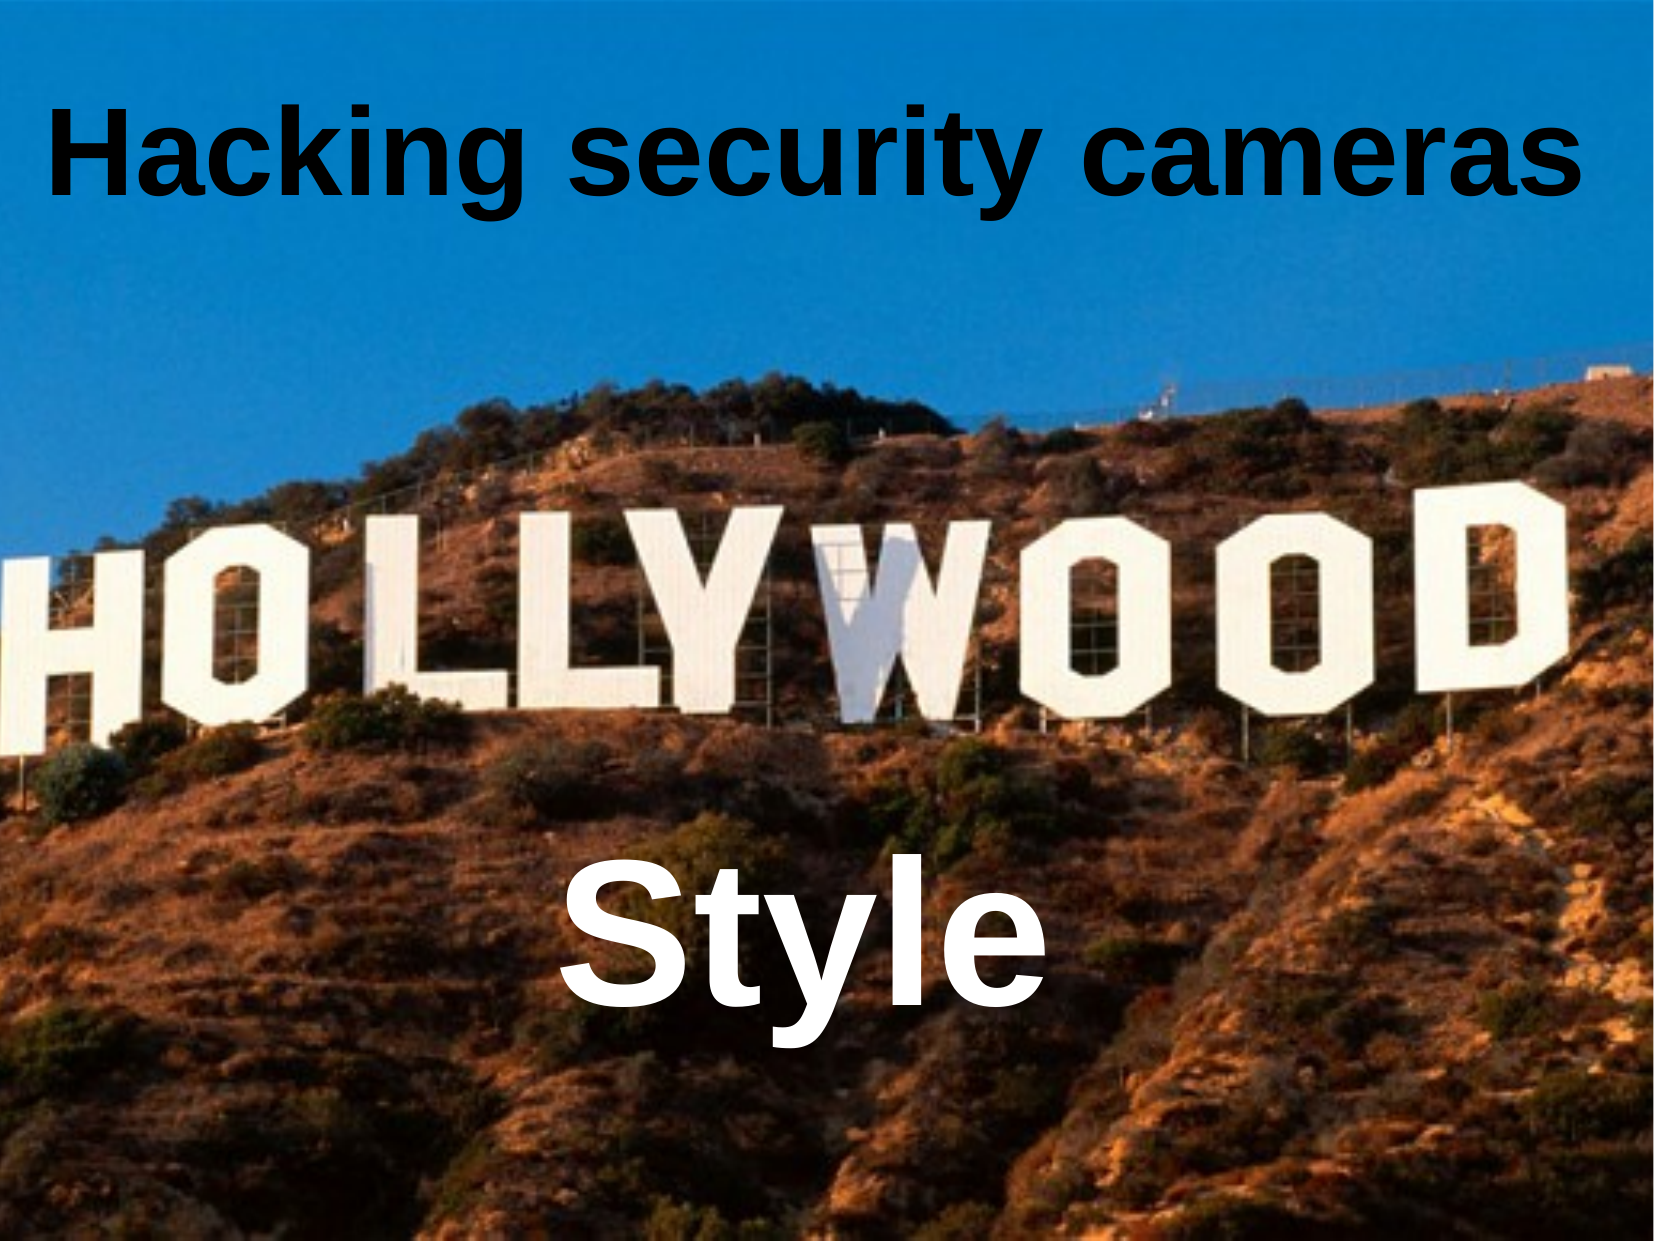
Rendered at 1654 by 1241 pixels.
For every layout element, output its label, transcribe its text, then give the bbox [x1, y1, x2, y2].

text_box Hacking security cameras [30, 75, 1654, 361]
text_box Style [540, 810, 1096, 1096]
picture [0, 0, 1654, 1241]
